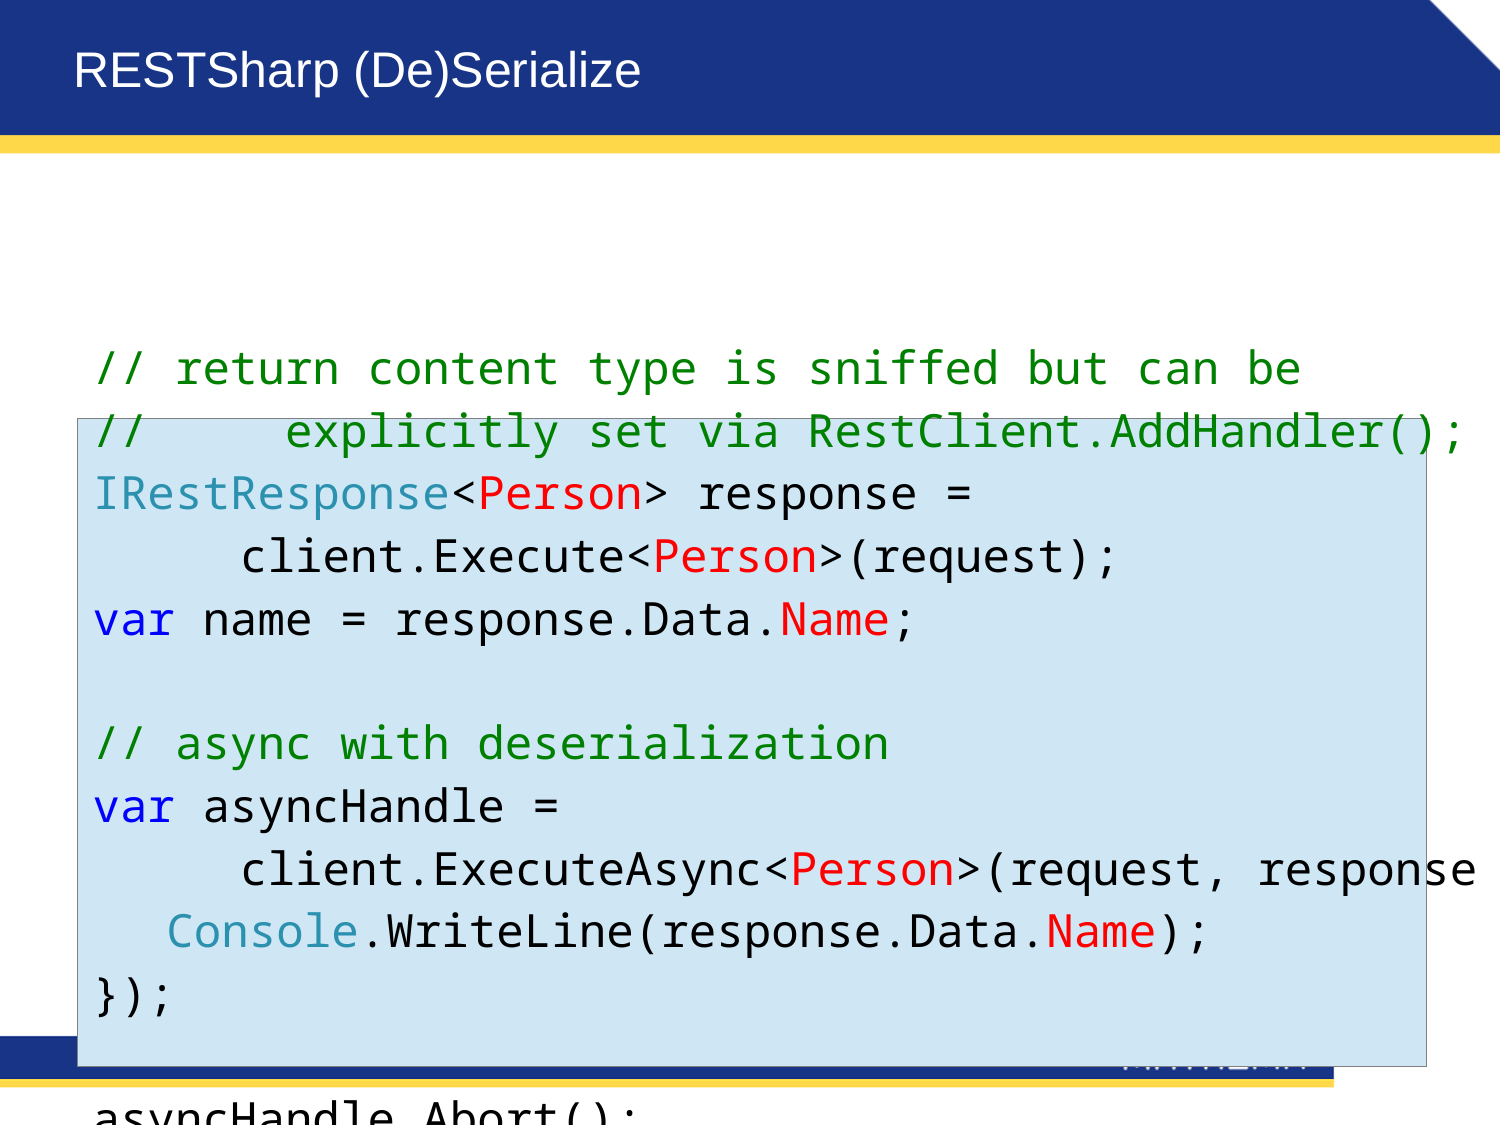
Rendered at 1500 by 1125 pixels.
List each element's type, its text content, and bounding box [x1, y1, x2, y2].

picture [319, 1113, 332, 1125]
picture [374, 1113, 388, 1120]
picture [457, 1113, 470, 1125]
picture [236, 1120, 249, 1125]
picture [484, 1113, 498, 1125]
picture [183, 1113, 195, 1125]
title RESTSharp (De)Serialize [73, 40, 1276, 100]
text_box // return content type is sniffed but can be // explicitly set via RestClient.AddHandler(); IRestResponse<Person> response = client.Execute<Person>(request); var name = response.Data.Name; // async with deserialization var asyncHandle = client.ExecuteAsync<Person>(request, response => { Console.WriteLine(response.Data.Name); }); asyncHandle.Abort(); [77, 418, 1427, 1067]
picture [432, 1107, 440, 1121]
picture [0, 0, 1500, 1125]
picture [293, 1113, 305, 1125]
